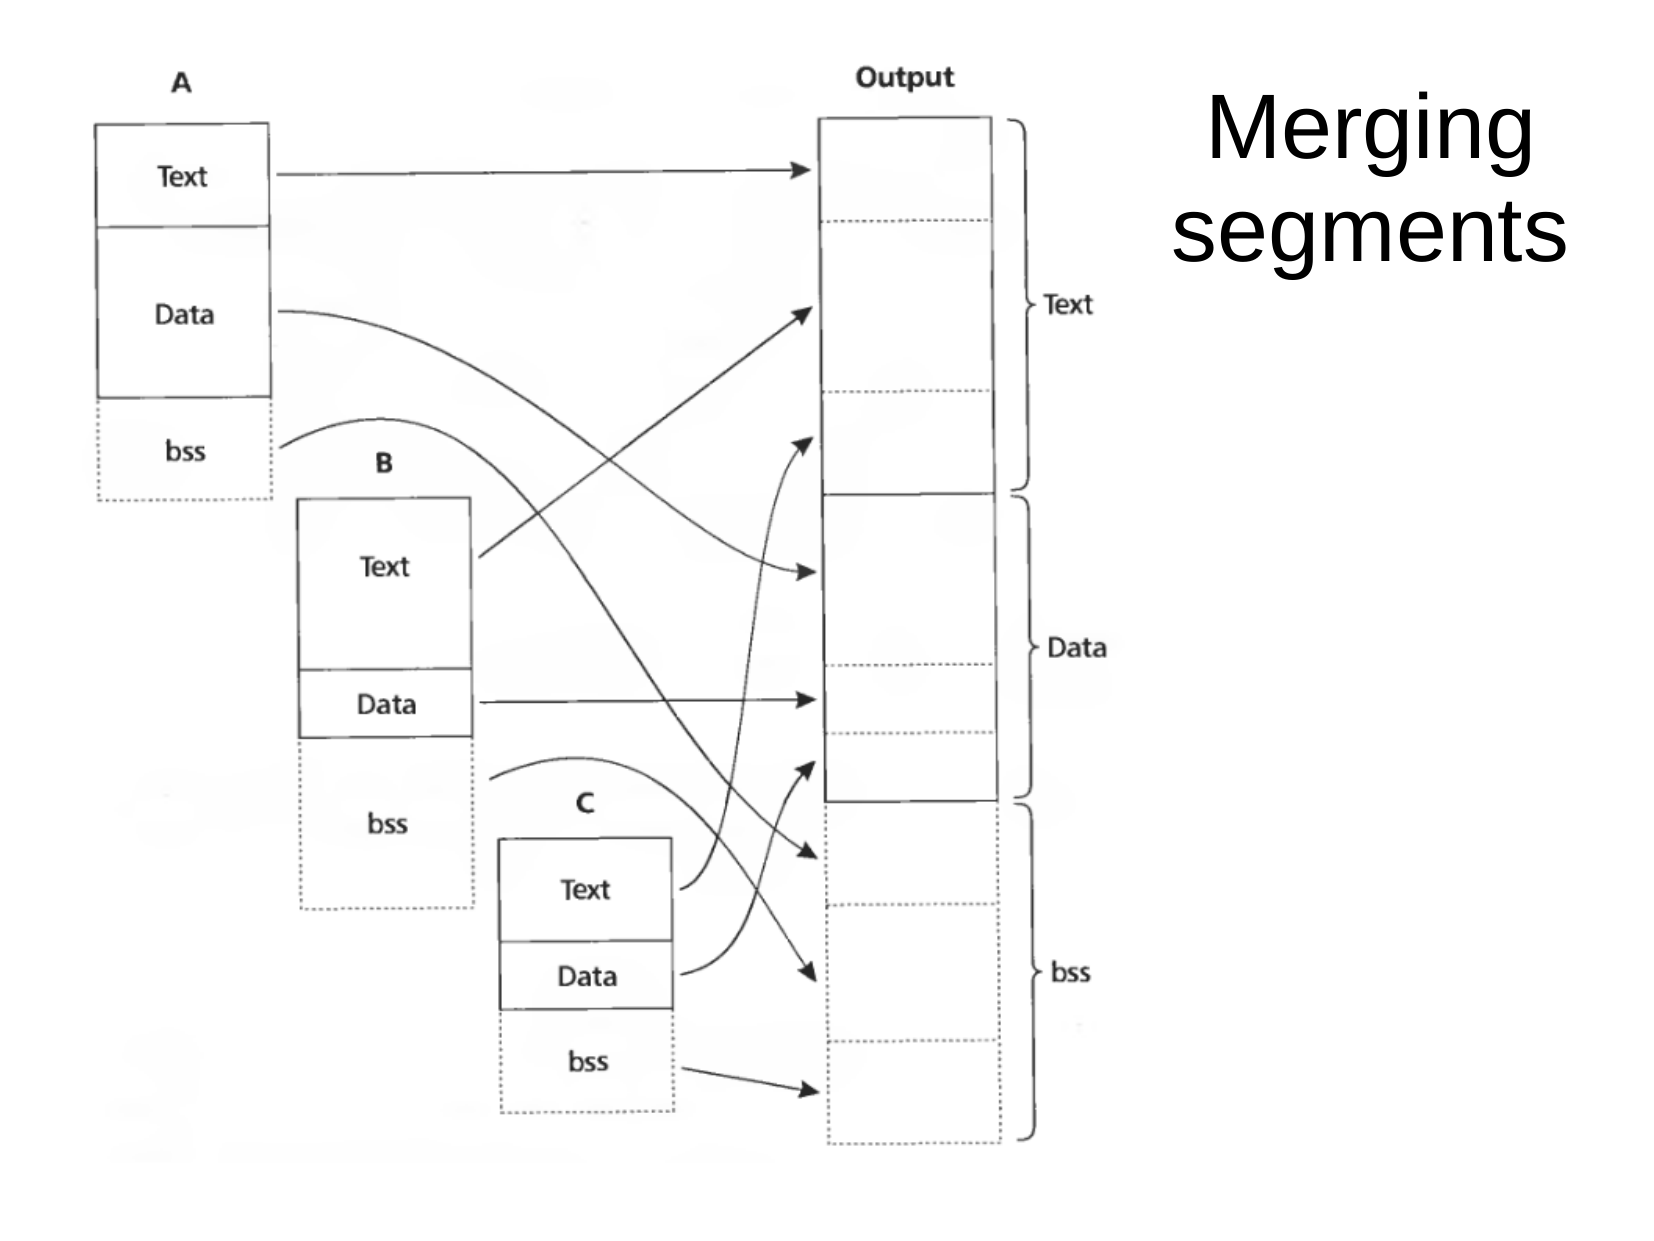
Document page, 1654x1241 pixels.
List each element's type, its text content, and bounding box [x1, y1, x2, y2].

picture [56, 56, 1126, 1163]
title Merging segments [1166, 75, 1576, 283]
